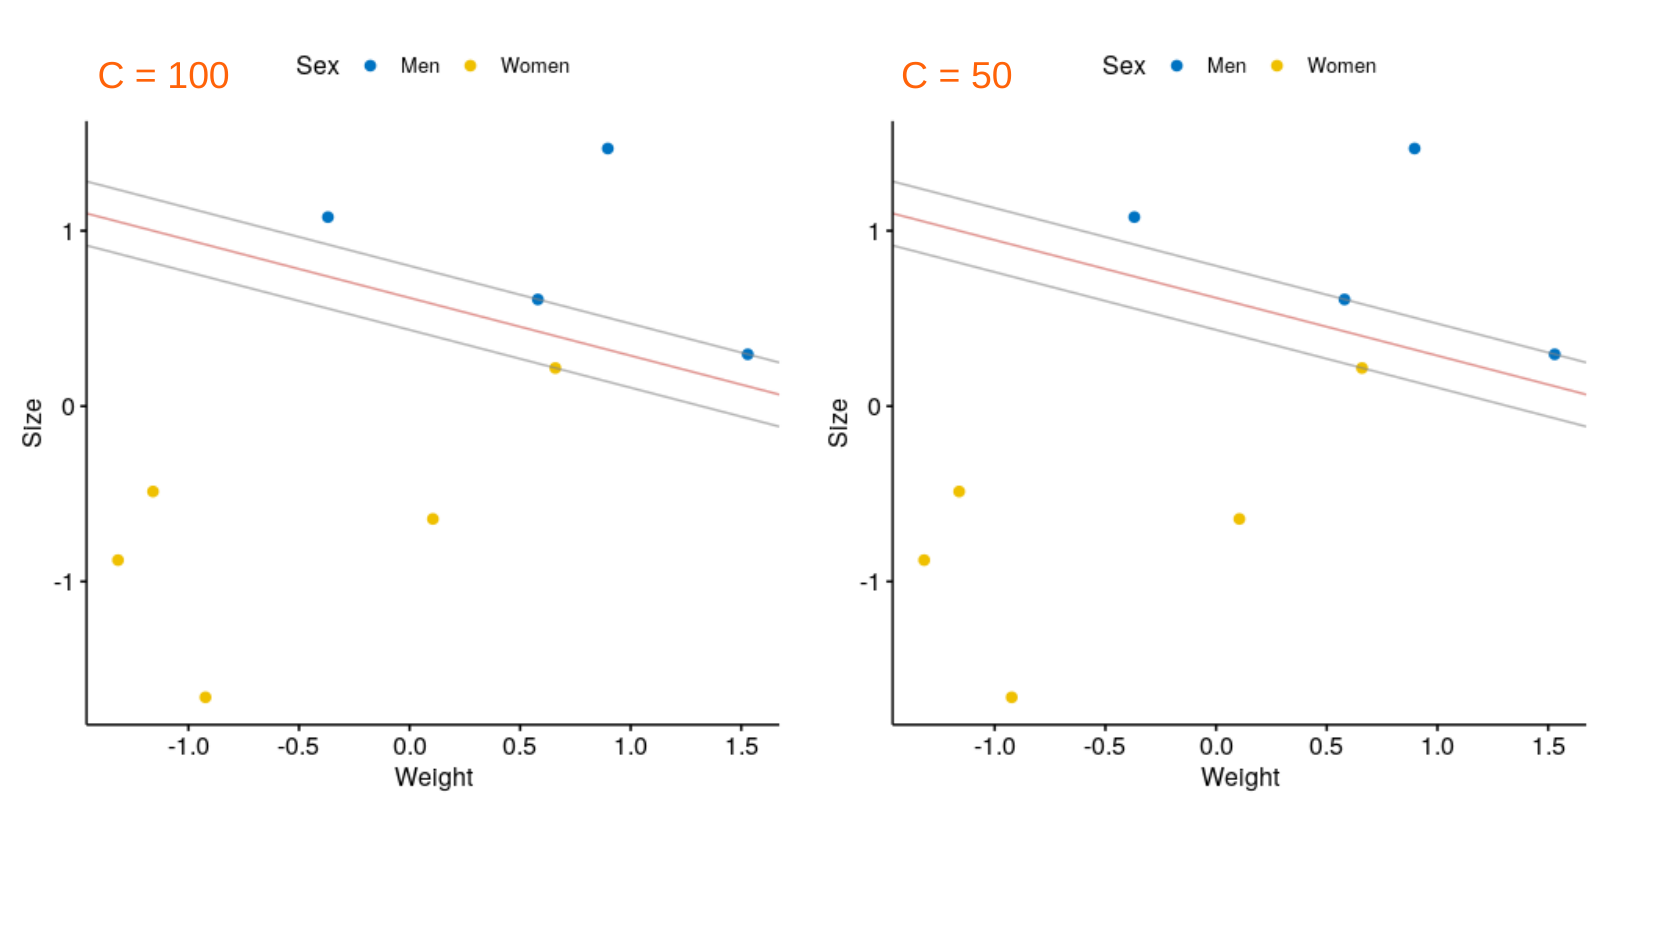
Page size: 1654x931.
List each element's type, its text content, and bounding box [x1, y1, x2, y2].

text_box C = 100 [82, 47, 245, 105]
text_box C = 50 [886, 47, 1028, 105]
picture [10, 23, 792, 805]
picture [816, 23, 1599, 805]
